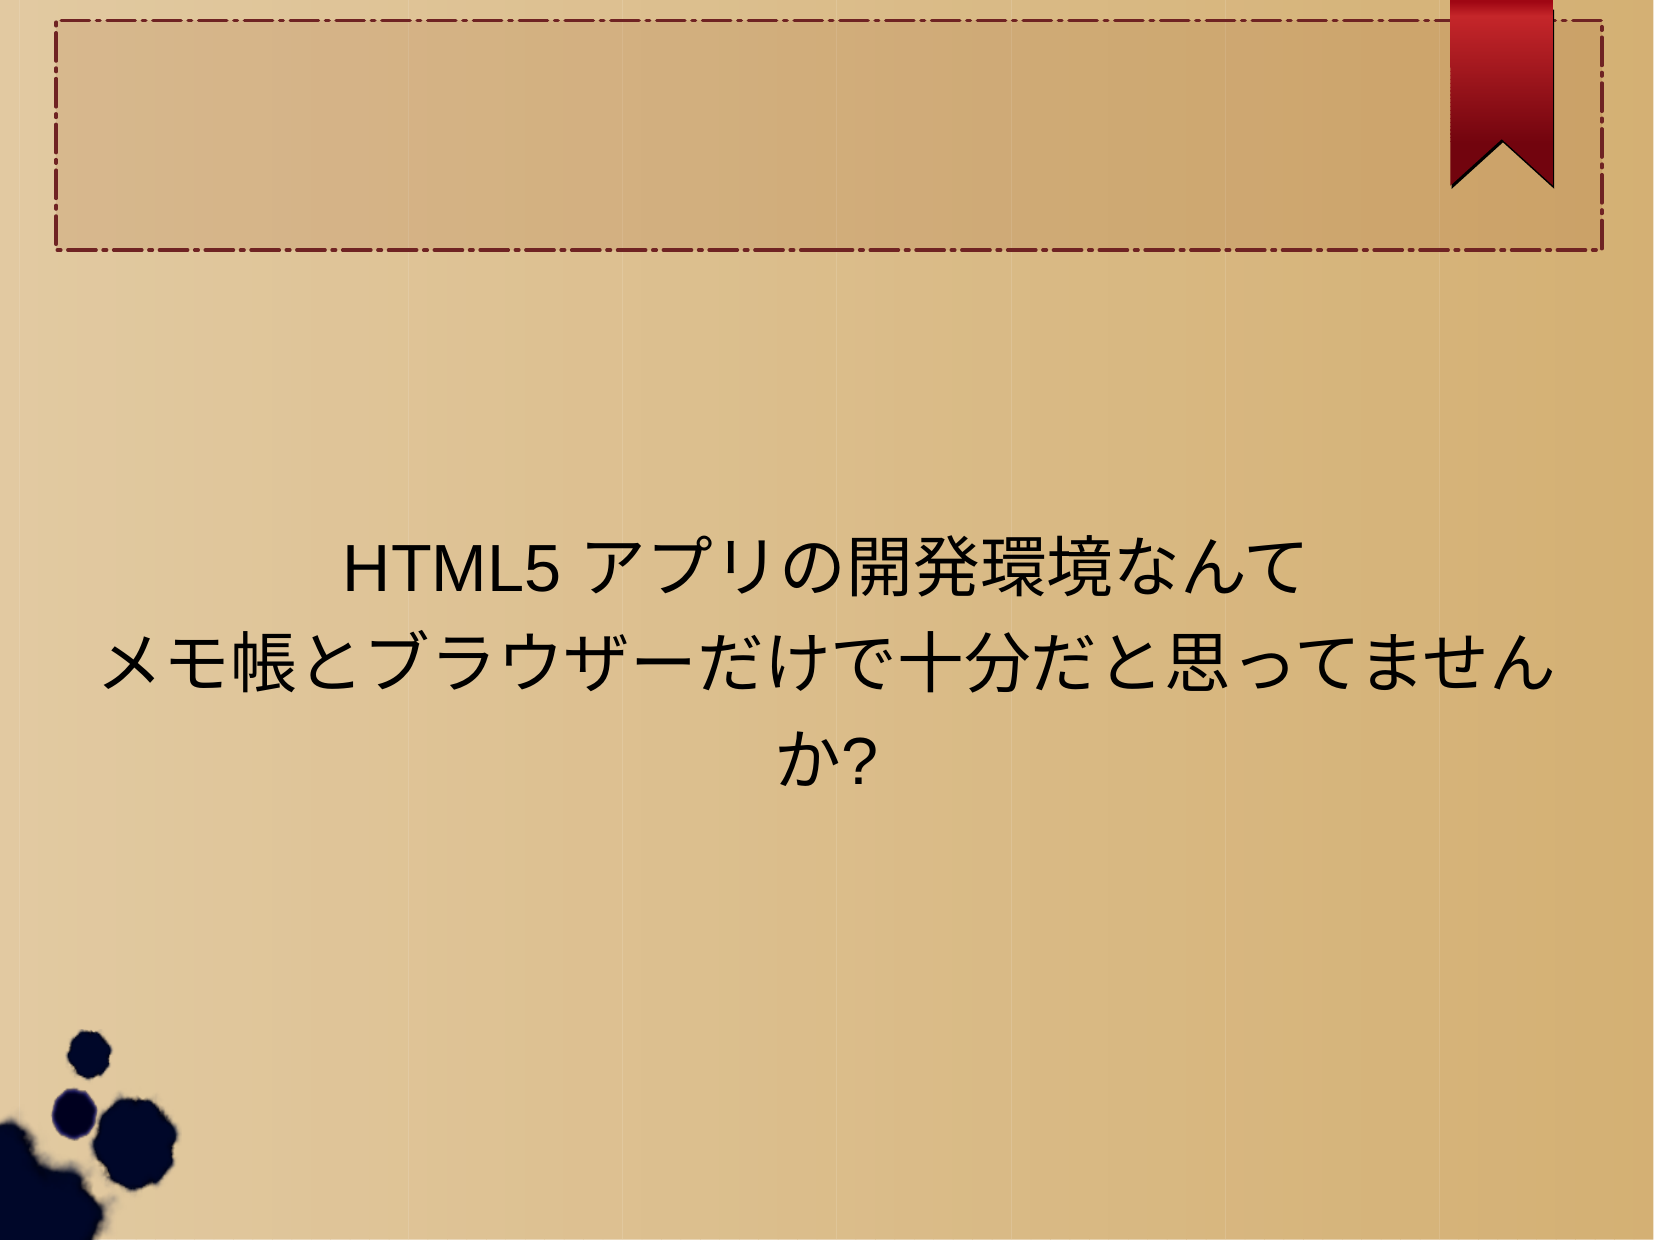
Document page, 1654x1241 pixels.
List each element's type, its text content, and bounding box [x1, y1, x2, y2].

subtitle HTML5 アプリの開発環境なんて メモ帳とブラウザーだけで十分だと思ってませんか? [82, 299, 1571, 1019]
